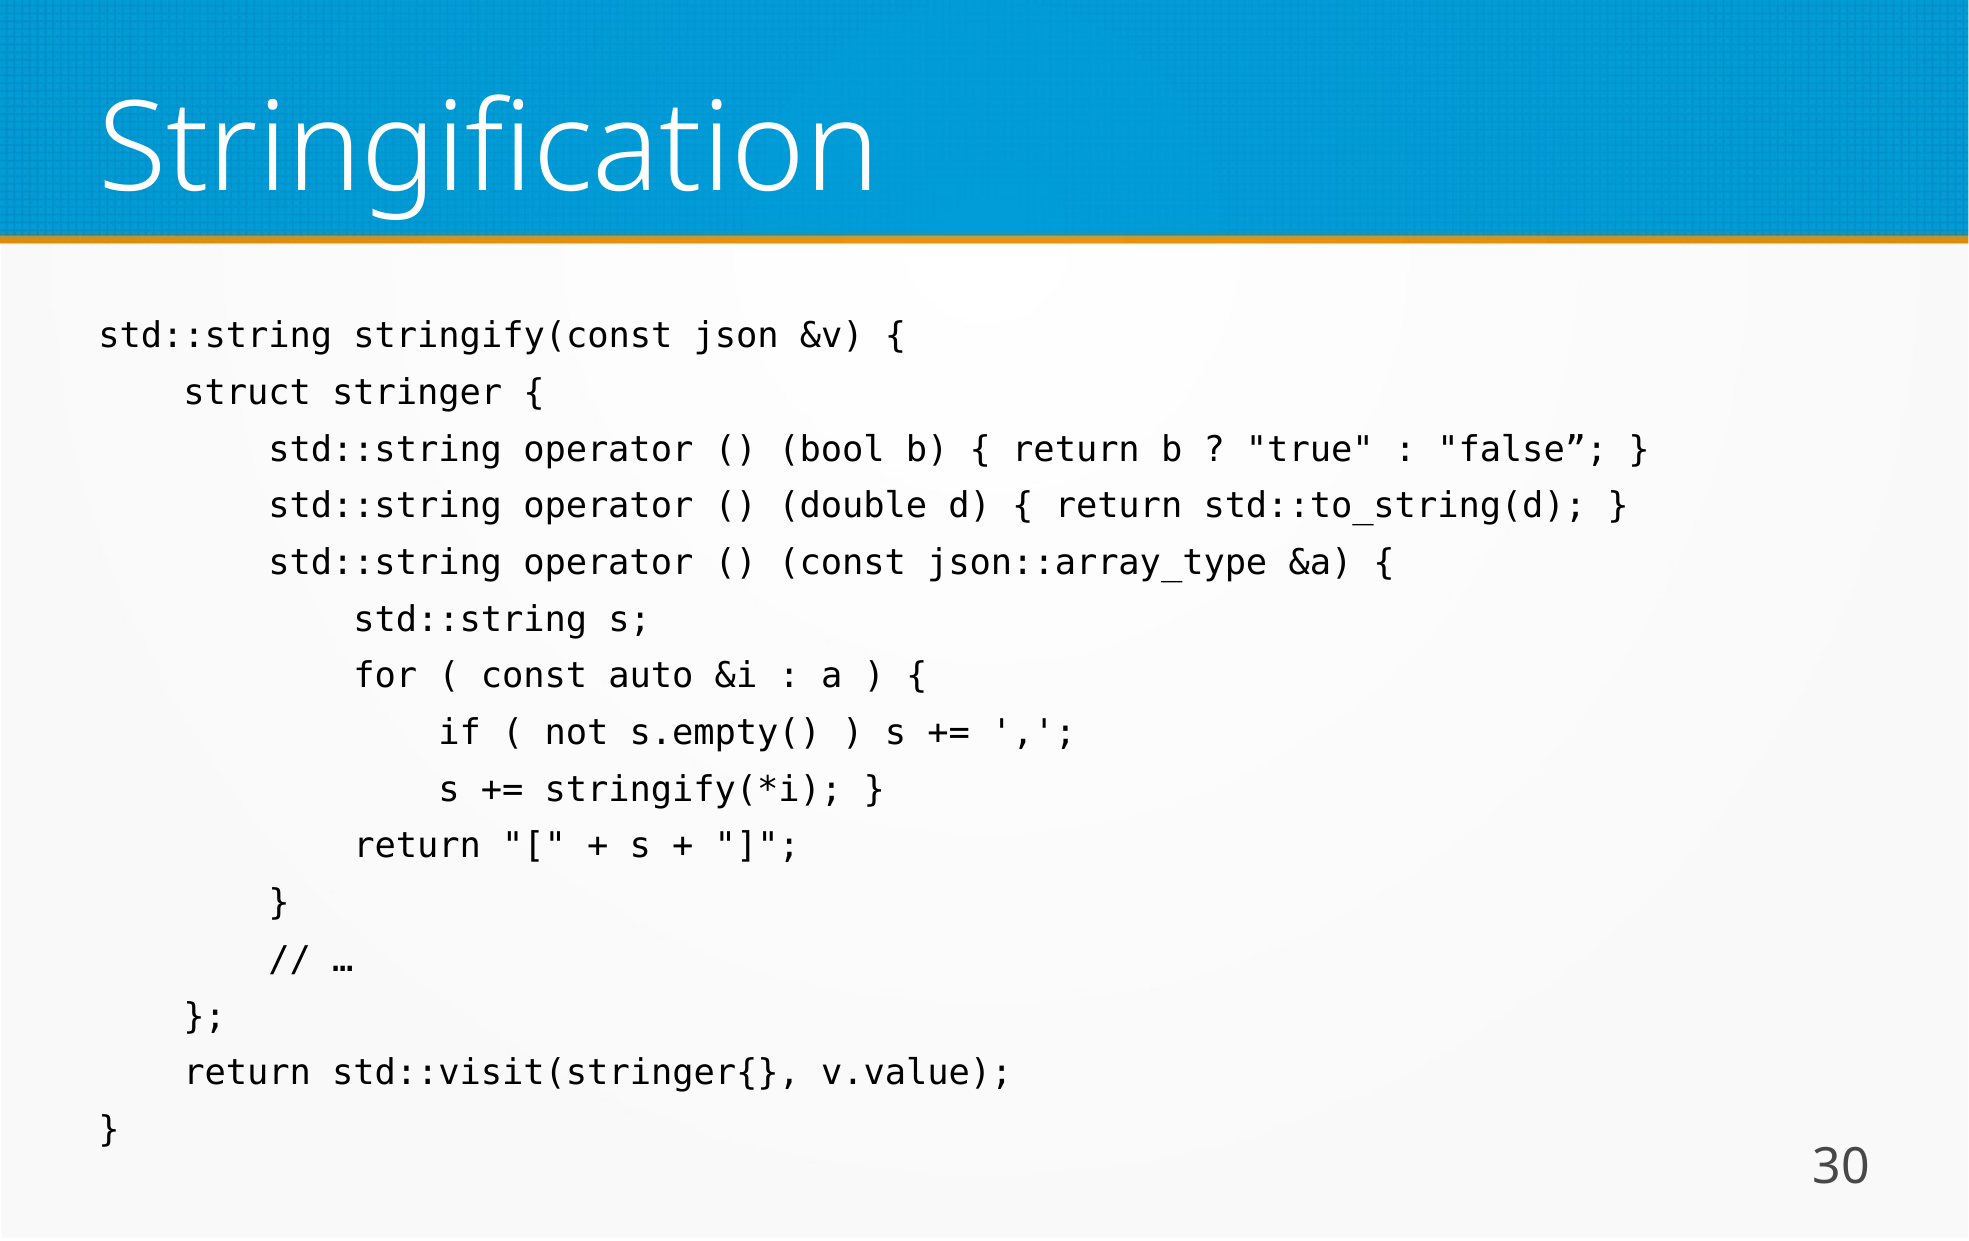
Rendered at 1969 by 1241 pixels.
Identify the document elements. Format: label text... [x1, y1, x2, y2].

picture [0, 233, 1969, 1241]
title Stringification [98, 19, 1870, 227]
list std::string stringify(const json &v) { struct stringer { std::string operator () (bool b) { return b ? "true" : "false”; } std::string operator () (double d) { return std::to_string(d); } std::string operator () (const json::array_type &a) { std::string s; for ( const auto &i : a ) { if ( not s.empty() ) s += ','; s += stringify(*i); } return "[" + s + "]"; } // … }; return std::visit(stringer{}, v.value); } [98, 315, 1861, 1158]
